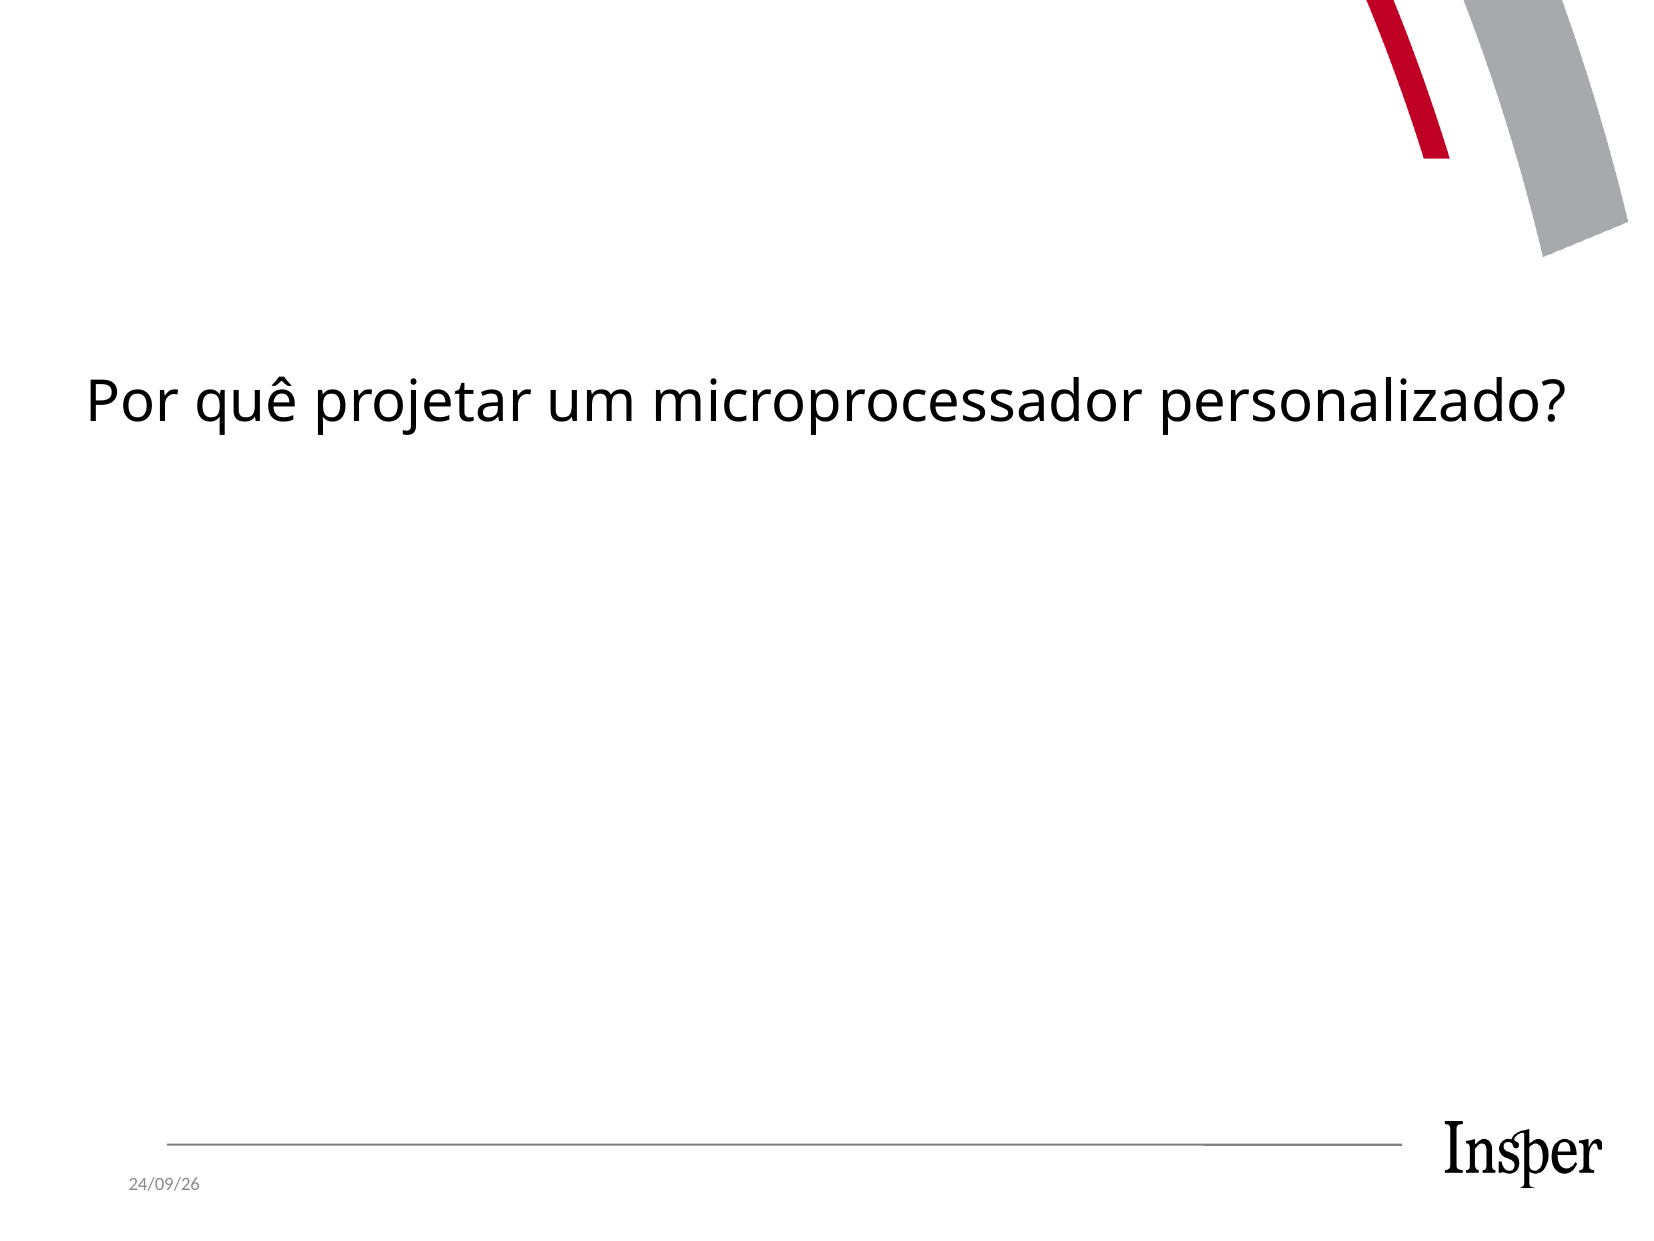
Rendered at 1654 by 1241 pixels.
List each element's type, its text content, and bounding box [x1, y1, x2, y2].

list Por quê projetar um microprocessador personalizado? [82, 59, 1571, 1109]
